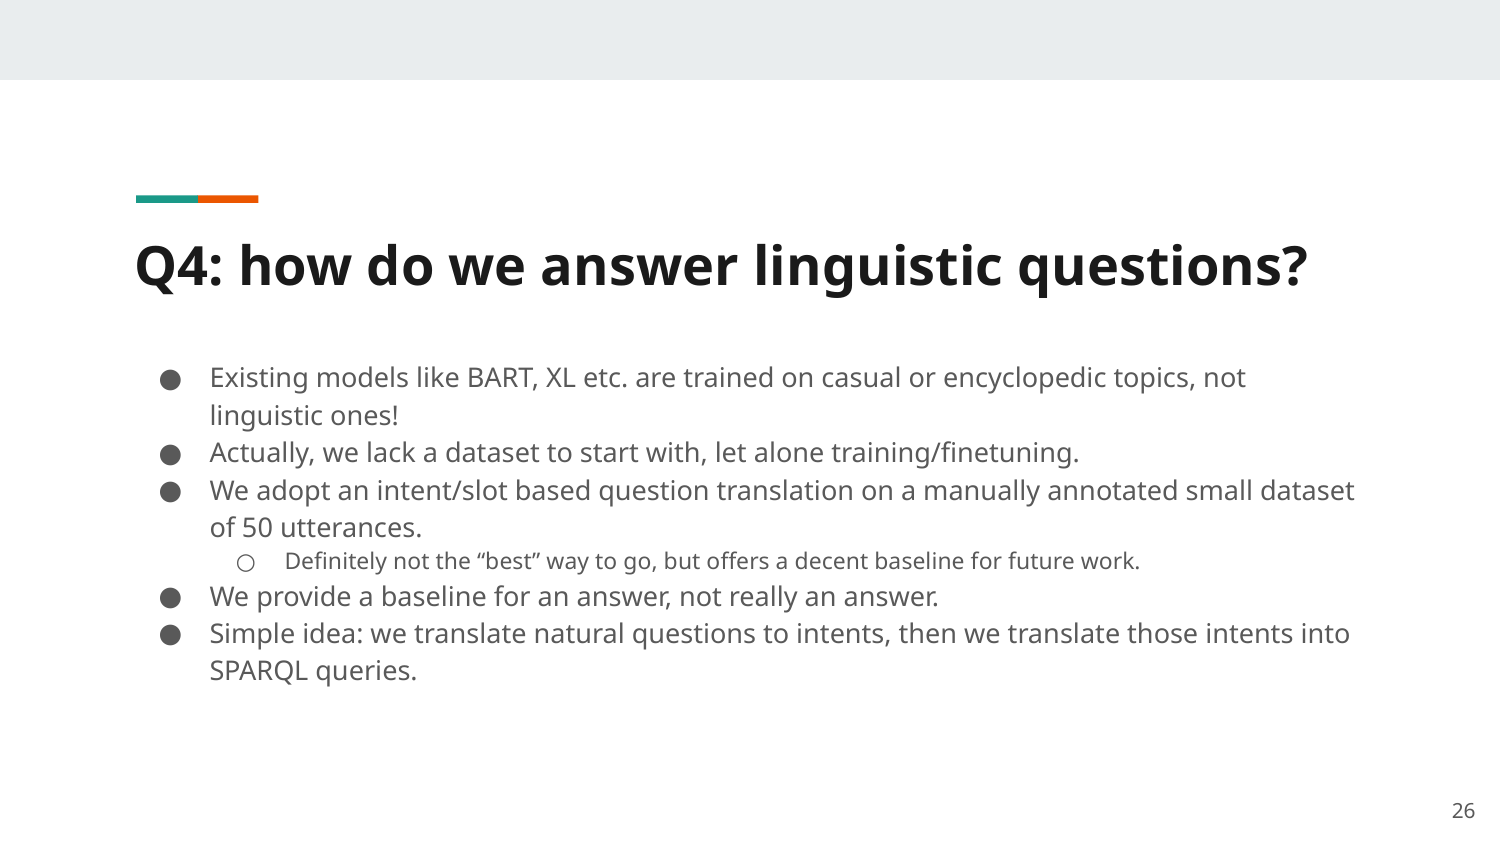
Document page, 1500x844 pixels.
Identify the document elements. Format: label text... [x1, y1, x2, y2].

slide_number <number> [1400, 779, 1491, 844]
title Q4: how do we answer linguistic questions? [119, 216, 1381, 305]
list Existing models like BART, XL etc. are trained on casual or encyclopedic topics, not linguistic ones! Actually, we lack a dataset to start with, let alone training/finetuning. We adopt an intent/slot based question translation on a manually annotated small dataset of 50 utterances. Definitely not the “best” way to go, but offers a decent baseline for future work. We provide a baseline for an answer, not really an answer. Simple idea: we translate natural questions to intents, then we translate those intents into SPARQL queries. [119, 341, 1381, 712]
